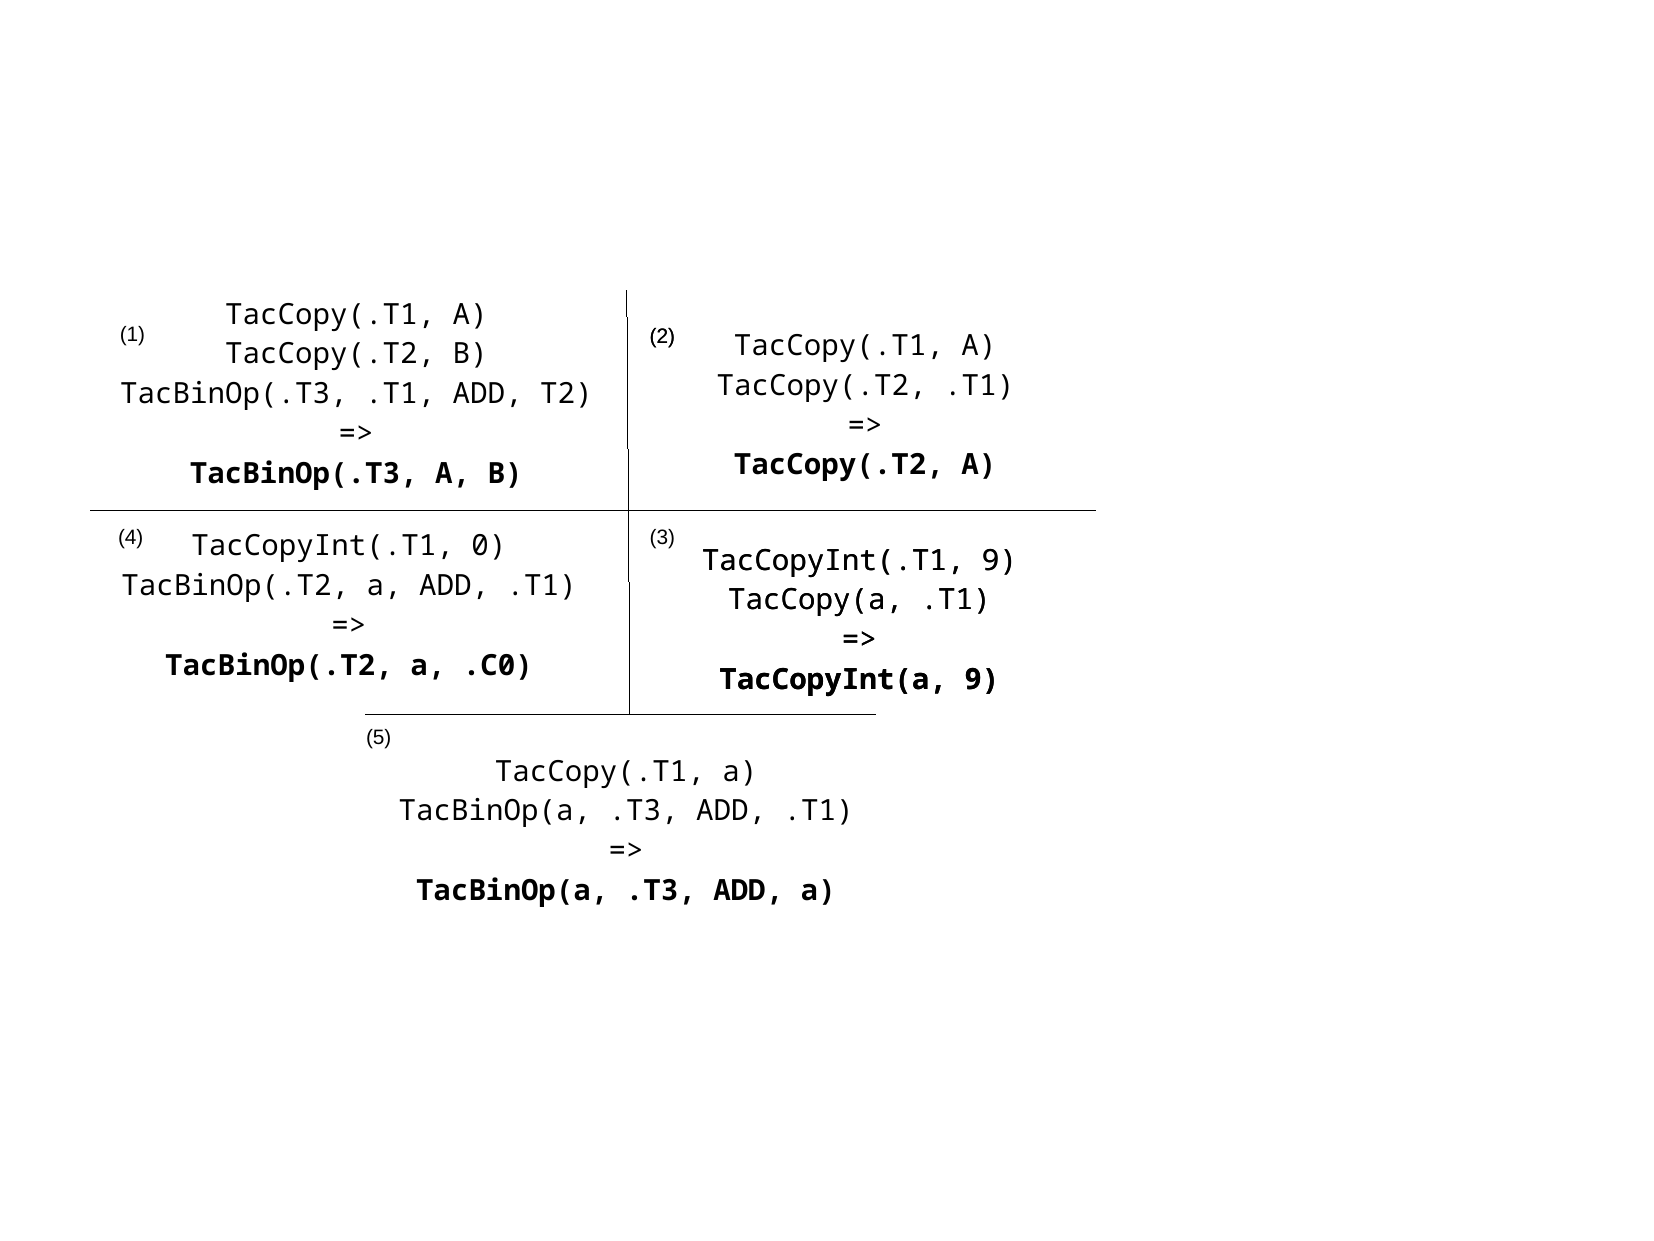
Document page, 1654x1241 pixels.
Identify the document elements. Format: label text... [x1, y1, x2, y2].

text_box TacCopyInt(.T1, 9) TacCopy(a, .T1) => TacCopyInt(a, 9) [608, 531, 1111, 743]
text_box TacCopy(.T1, A) TacCopy(.T2, .T1) => TacCopy(.T2, A) [614, 317, 1117, 499]
subtitle TacCopy(.T1, A) TacCopy(.T2, B) TacBinOp(.T3, .T1, ADD, T2) => TacBinOp(.T3, A, B) [90, 318, 623, 510]
text_box (1) [105, 315, 161, 354]
text_box (2) [634, 317, 691, 356]
text_box TacCopyInt(.T1, 0) TacBinOp(.T2, a, ADD, .T1) => TacBinOp(.T2, a, .C0) [82, 547, 608, 781]
text_box (5) [351, 718, 407, 758]
text_box (4) [103, 517, 159, 557]
text_box (3) [634, 517, 691, 557]
text_box TacCopy(.T1, a) TacBinOp(a, .T3, ADD, .T1) => TacBinOp(a, .T3, ADD, a) [375, 742, 878, 954]
subtitle TacCopy(.T1, A) TacCopy(.T2, B) TacBinOp(.T3, .T1, ADD, T2) => TacBinOp(.T3, A, B) [90, 511, 623, 547]
